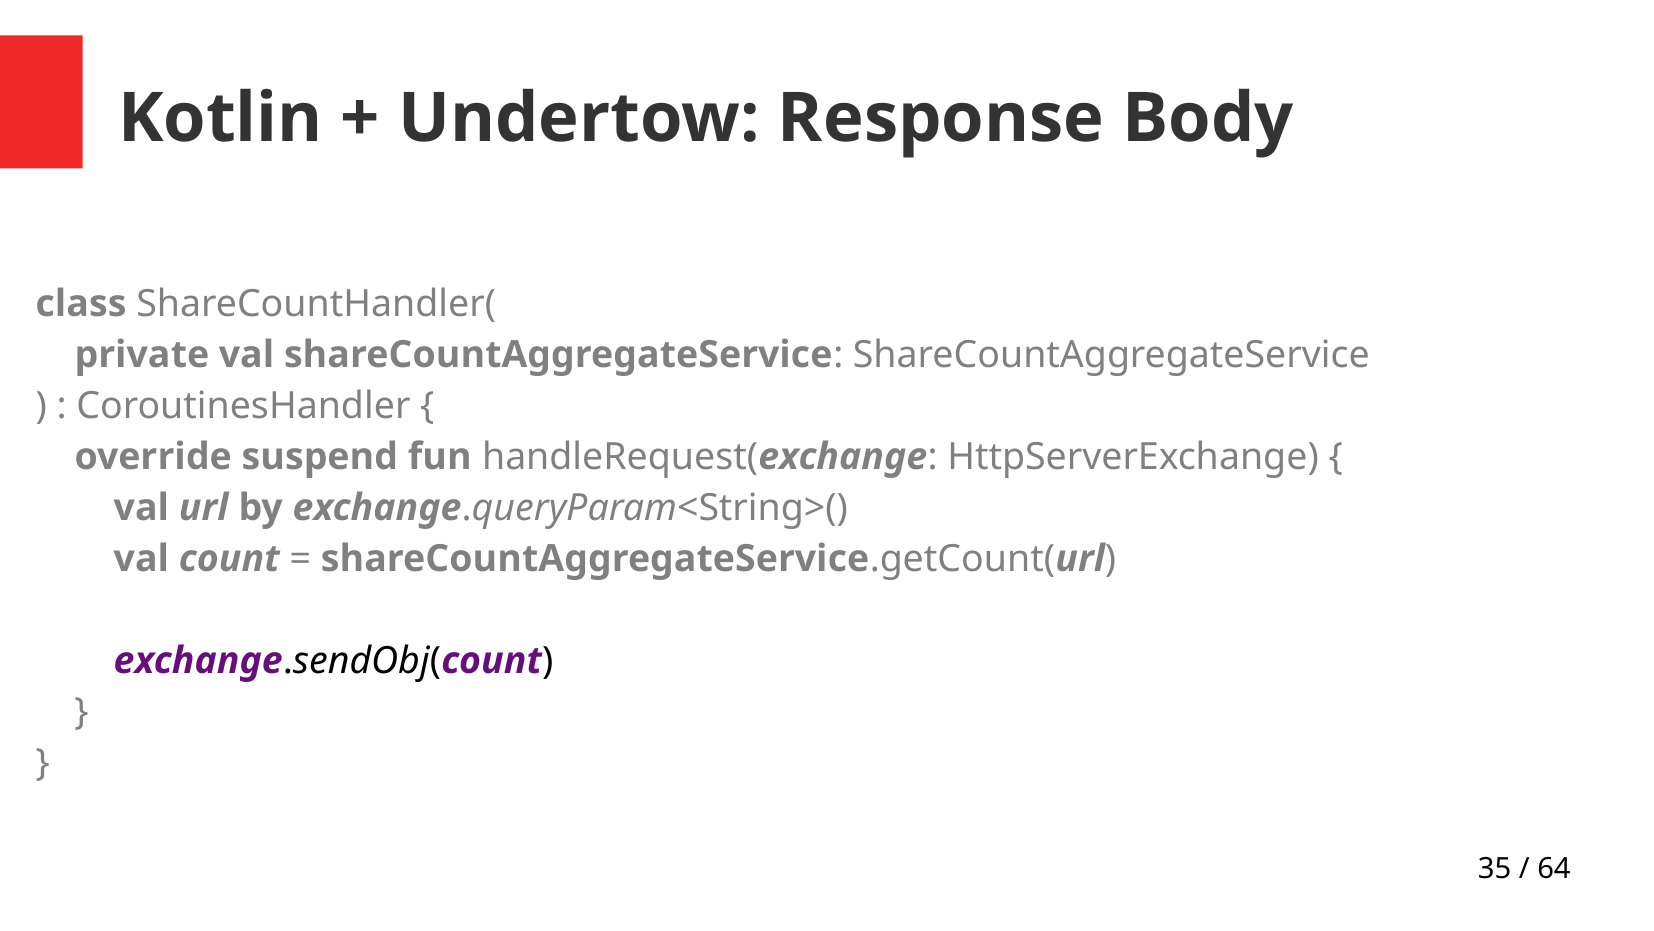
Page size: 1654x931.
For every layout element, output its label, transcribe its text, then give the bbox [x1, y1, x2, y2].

text_box class ShareCountHandler( private val shareCountAggregateService: ShareCountAggregateService ) : CoroutinesHandler { override suspend fun handleRequest(exchange: HttpServerExchange) { val url by exchange.queryParam<String>() val count = shareCountAggregateService.getCount(url) exchange.sendObj(count) } } [20, 269, 1626, 746]
title Kotlin + Undertow: Response Body [118, 37, 1571, 193]
